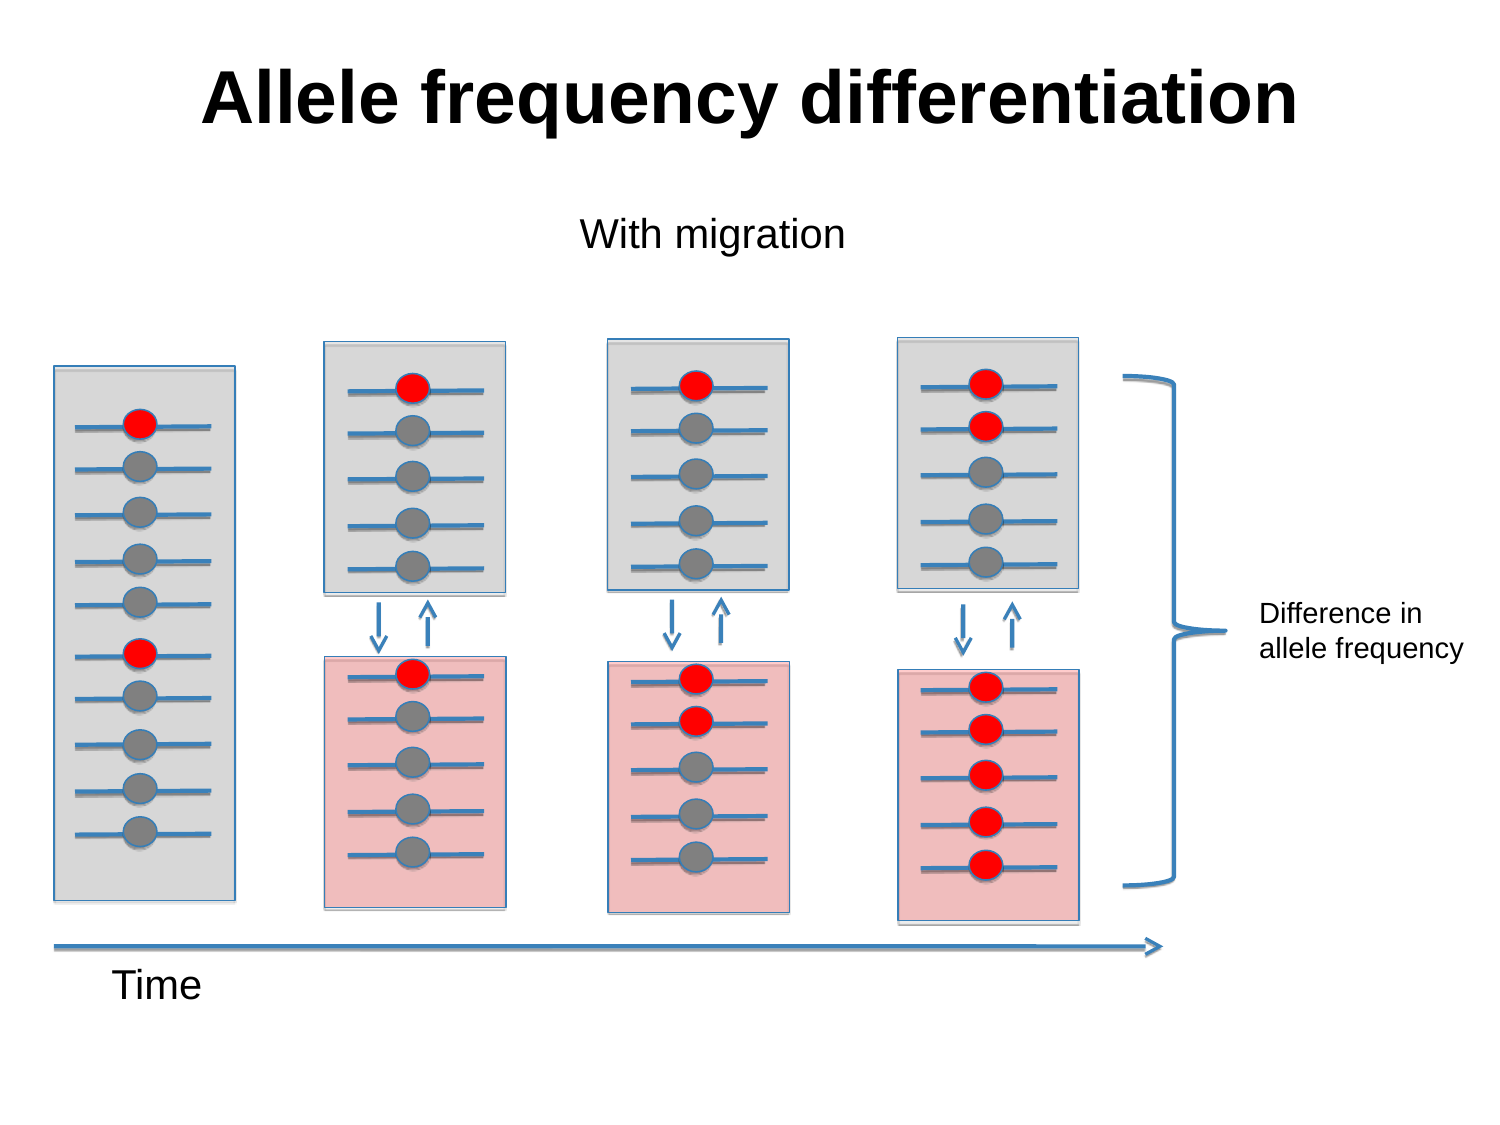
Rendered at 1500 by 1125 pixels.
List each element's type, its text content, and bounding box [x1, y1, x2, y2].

text_box [324, 341, 506, 593]
text_box [897, 669, 1080, 921]
text_box [897, 337, 1079, 589]
title Allele frequency differentiation [75, 0, 1425, 188]
text_box With migration [564, 199, 862, 265]
text_box [53, 366, 236, 901]
text_box [607, 339, 789, 591]
text_box Difference in allele frequency [1244, 587, 1480, 673]
text_box Time [96, 950, 218, 1016]
text_box [608, 661, 790, 913]
text_box [324, 656, 506, 908]
